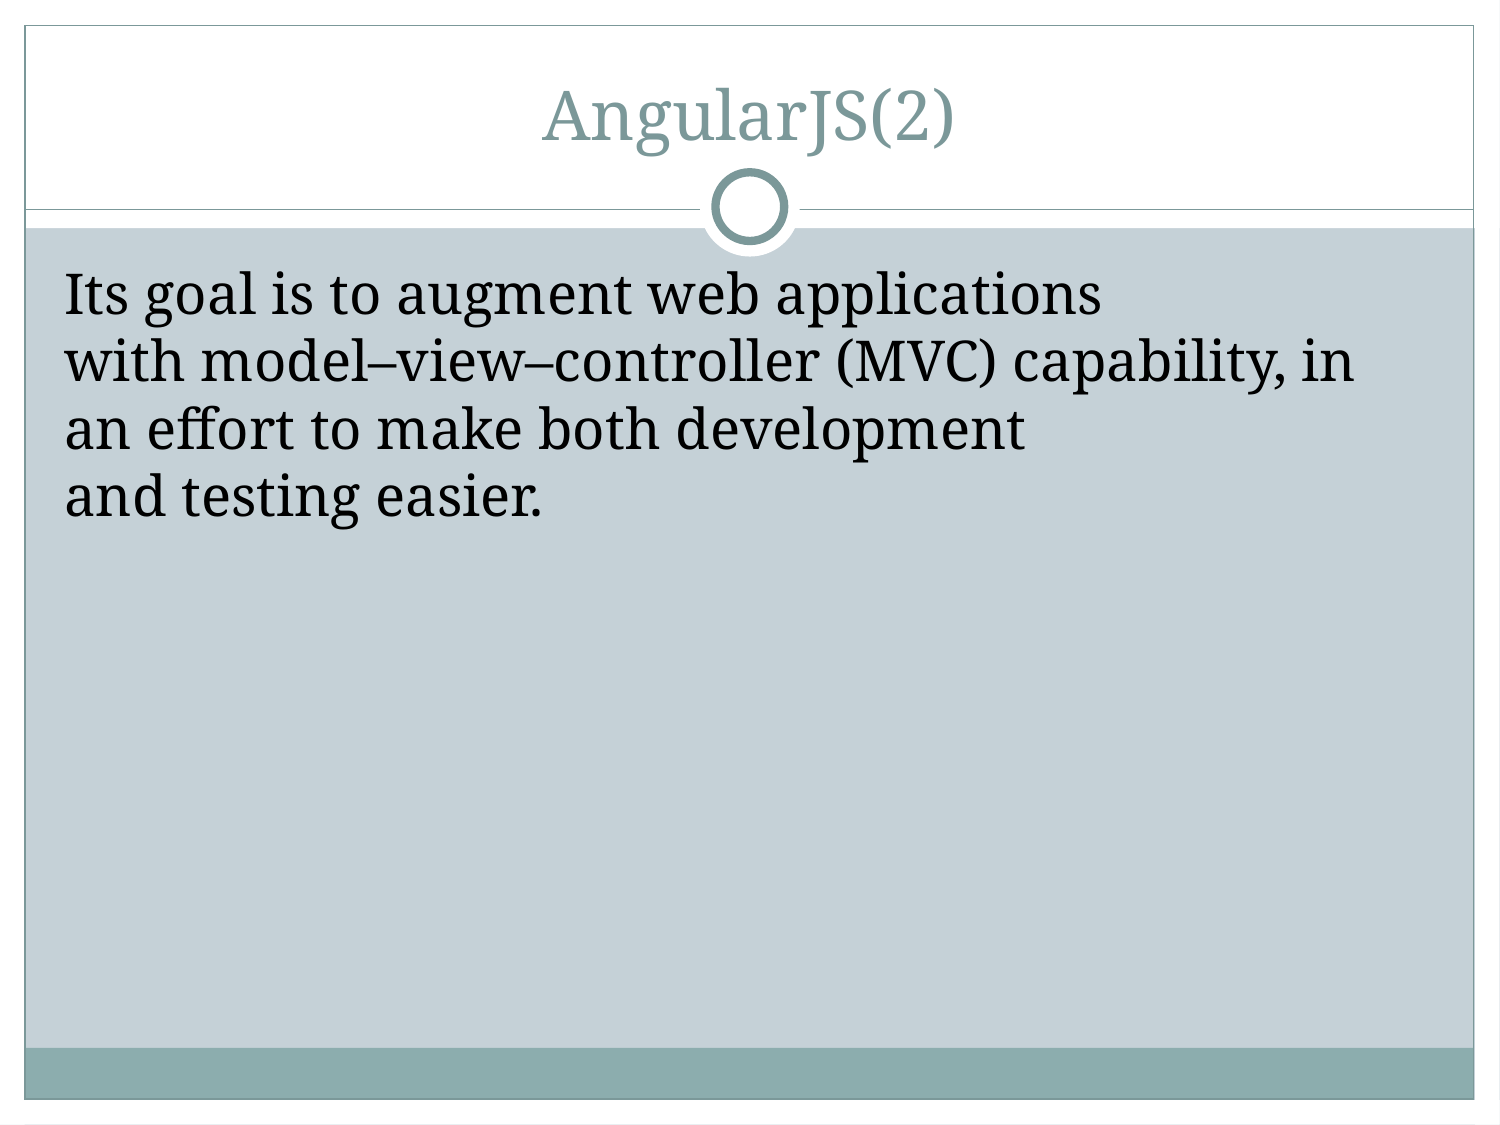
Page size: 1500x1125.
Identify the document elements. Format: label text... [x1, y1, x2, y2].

text_box Its goal is to augment web applications with model–view–controller (MVC) capability, in an effort to make both development and testing easier. [49, 250, 1445, 1001]
text_box AngularJS(2) [49, 37, 1450, 162]
